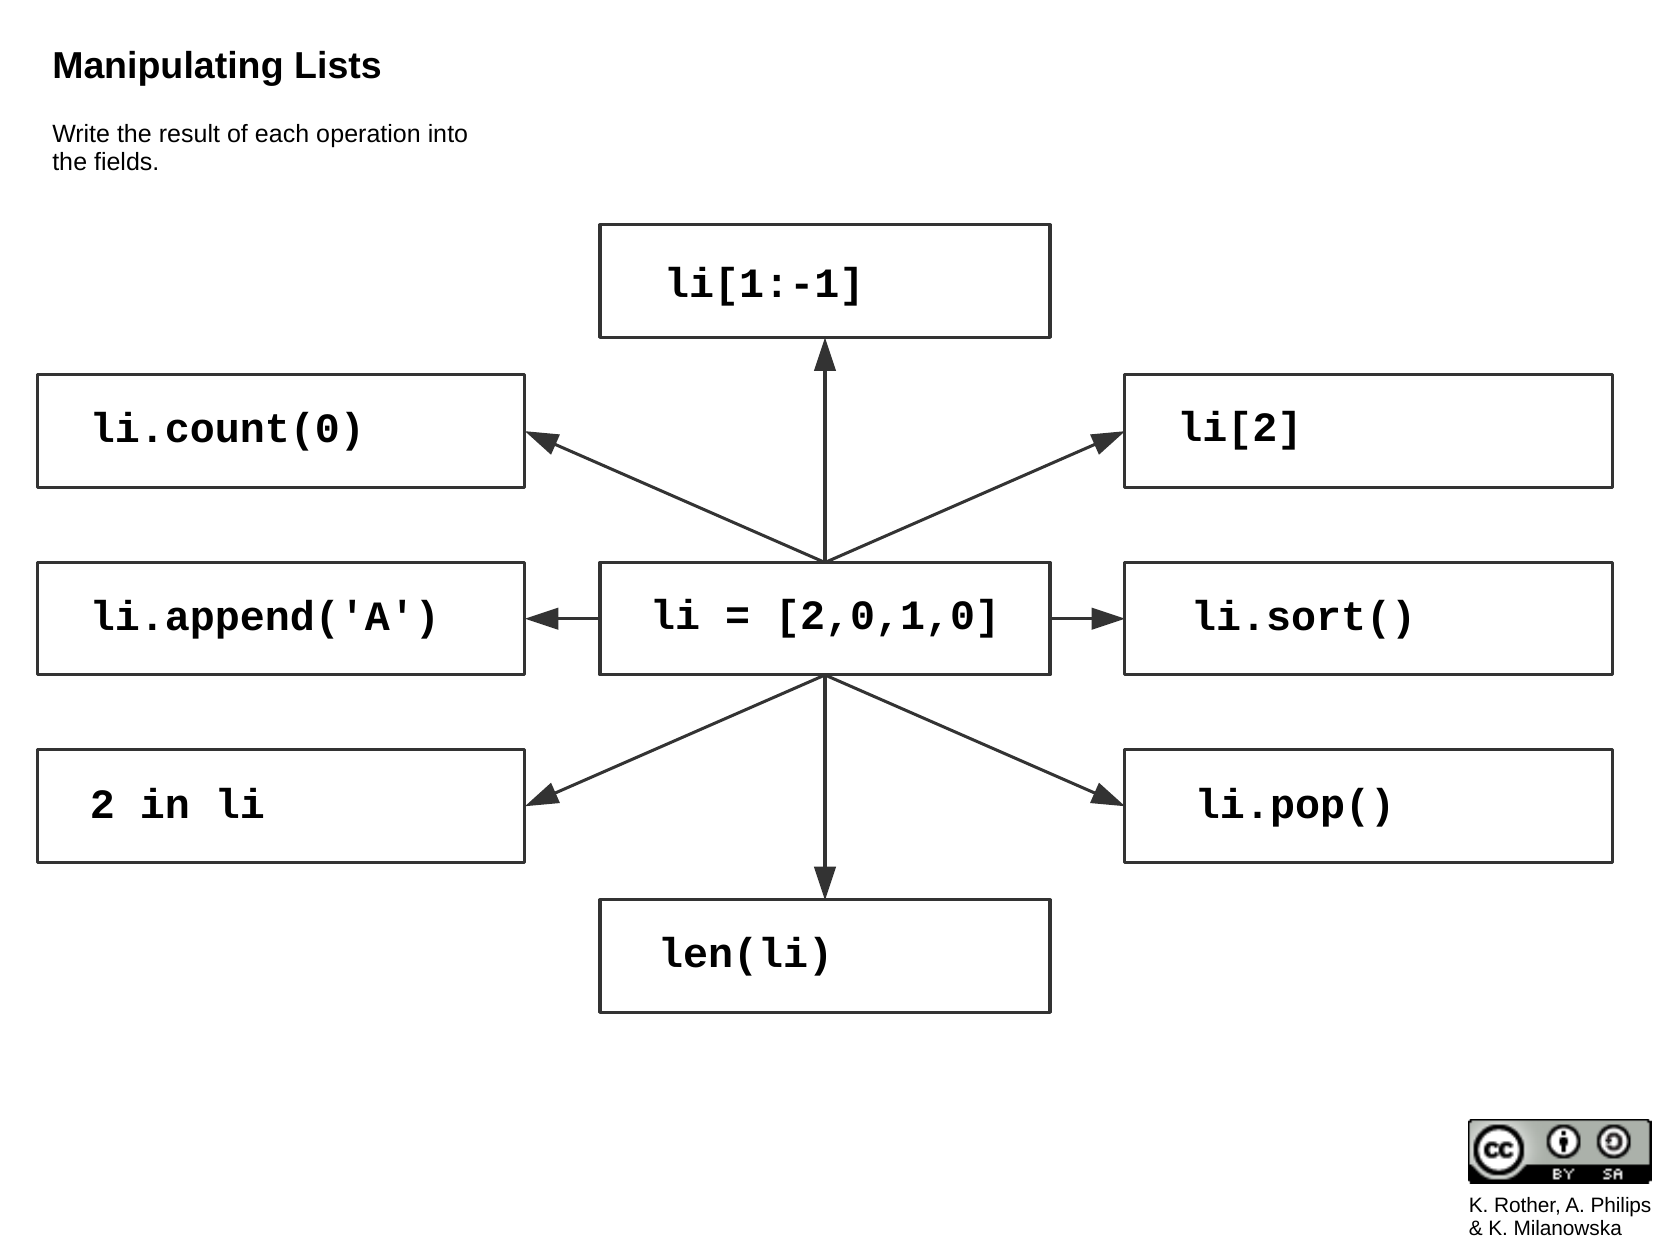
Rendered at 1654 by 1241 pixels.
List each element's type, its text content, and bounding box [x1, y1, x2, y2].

picture [1468, 1119, 1652, 1184]
text_box li.count(0) [75, 400, 488, 464]
text_box Write the result of each operation into the fields. [37, 112, 488, 190]
text_box 2 in li [75, 776, 376, 840]
text_box len(li) [643, 925, 871, 989]
text_box li.pop() [1180, 776, 1426, 840]
text_box Manipulating Lists [37, 37, 563, 100]
text_box li[1:-1] [649, 255, 1007, 318]
text_box li[2] [1162, 399, 1388, 462]
text_box li.append('A') [75, 588, 488, 651]
text_box li.sort() [1176, 588, 1477, 651]
text_box li = [2,0,1,0] [600, 562, 1051, 675]
